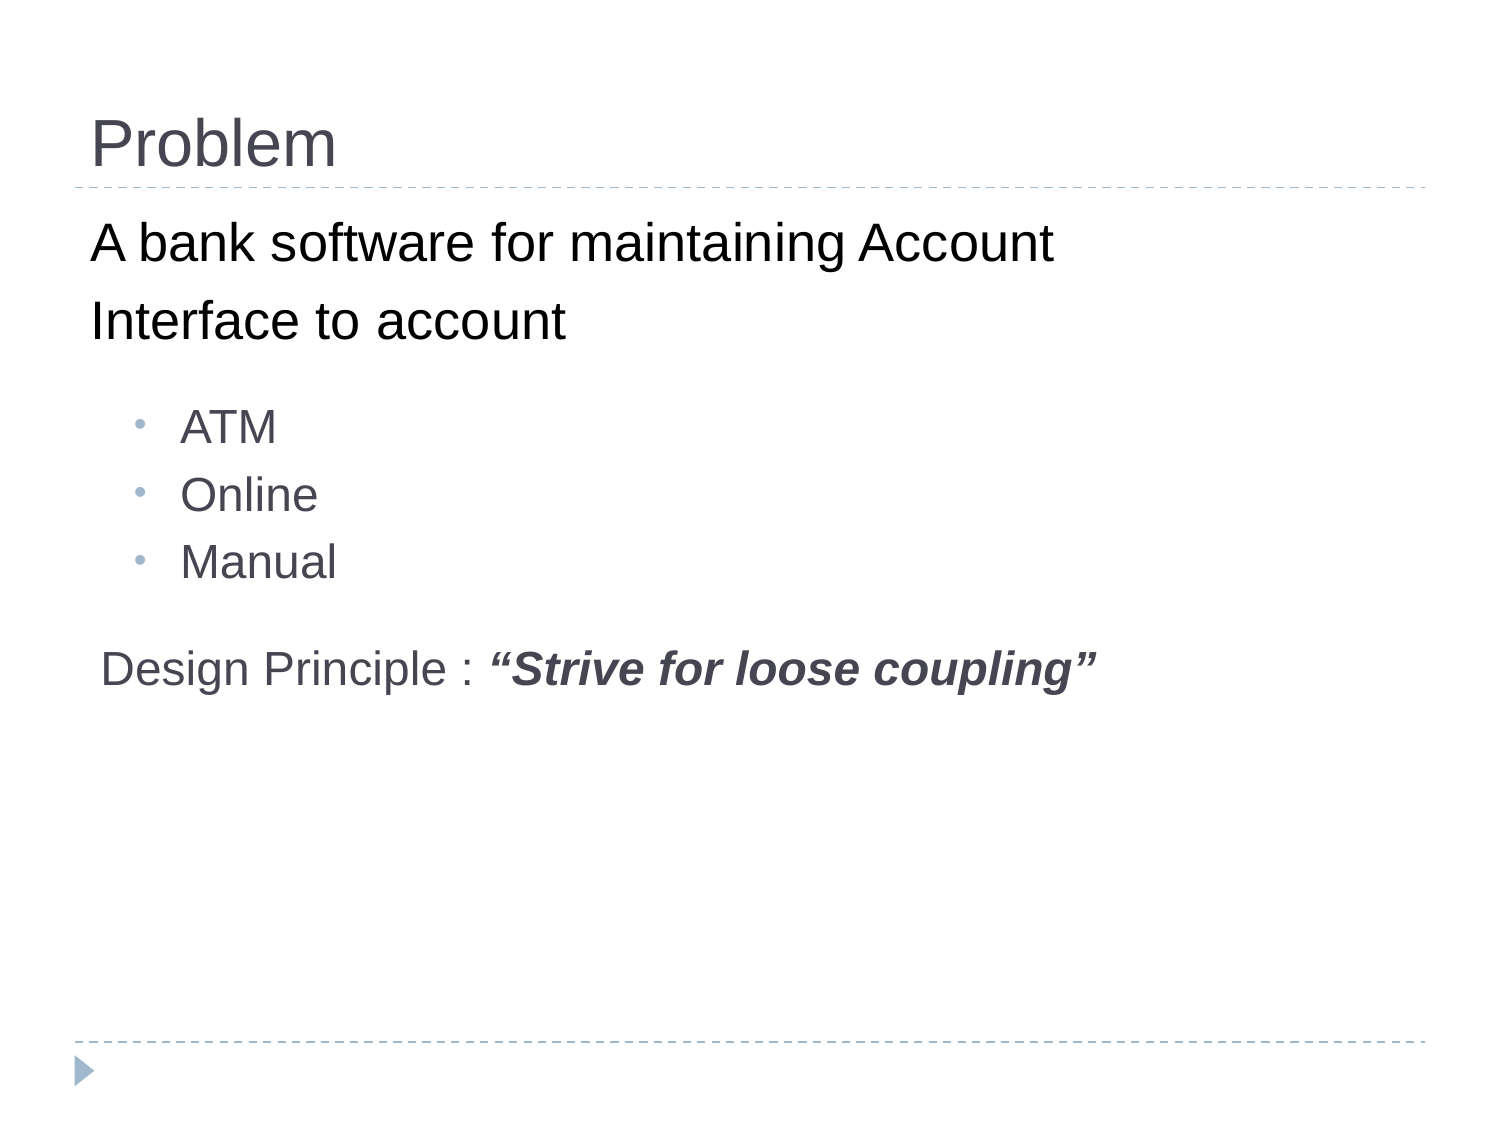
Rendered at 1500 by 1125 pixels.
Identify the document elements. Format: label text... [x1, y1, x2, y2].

list A bank software for maintaining Account Interface to account ATM Online Manual Design Principle : “Strive for loose coupling” [75, 200, 1425, 1010]
title Problem [75, 24, 1425, 188]
